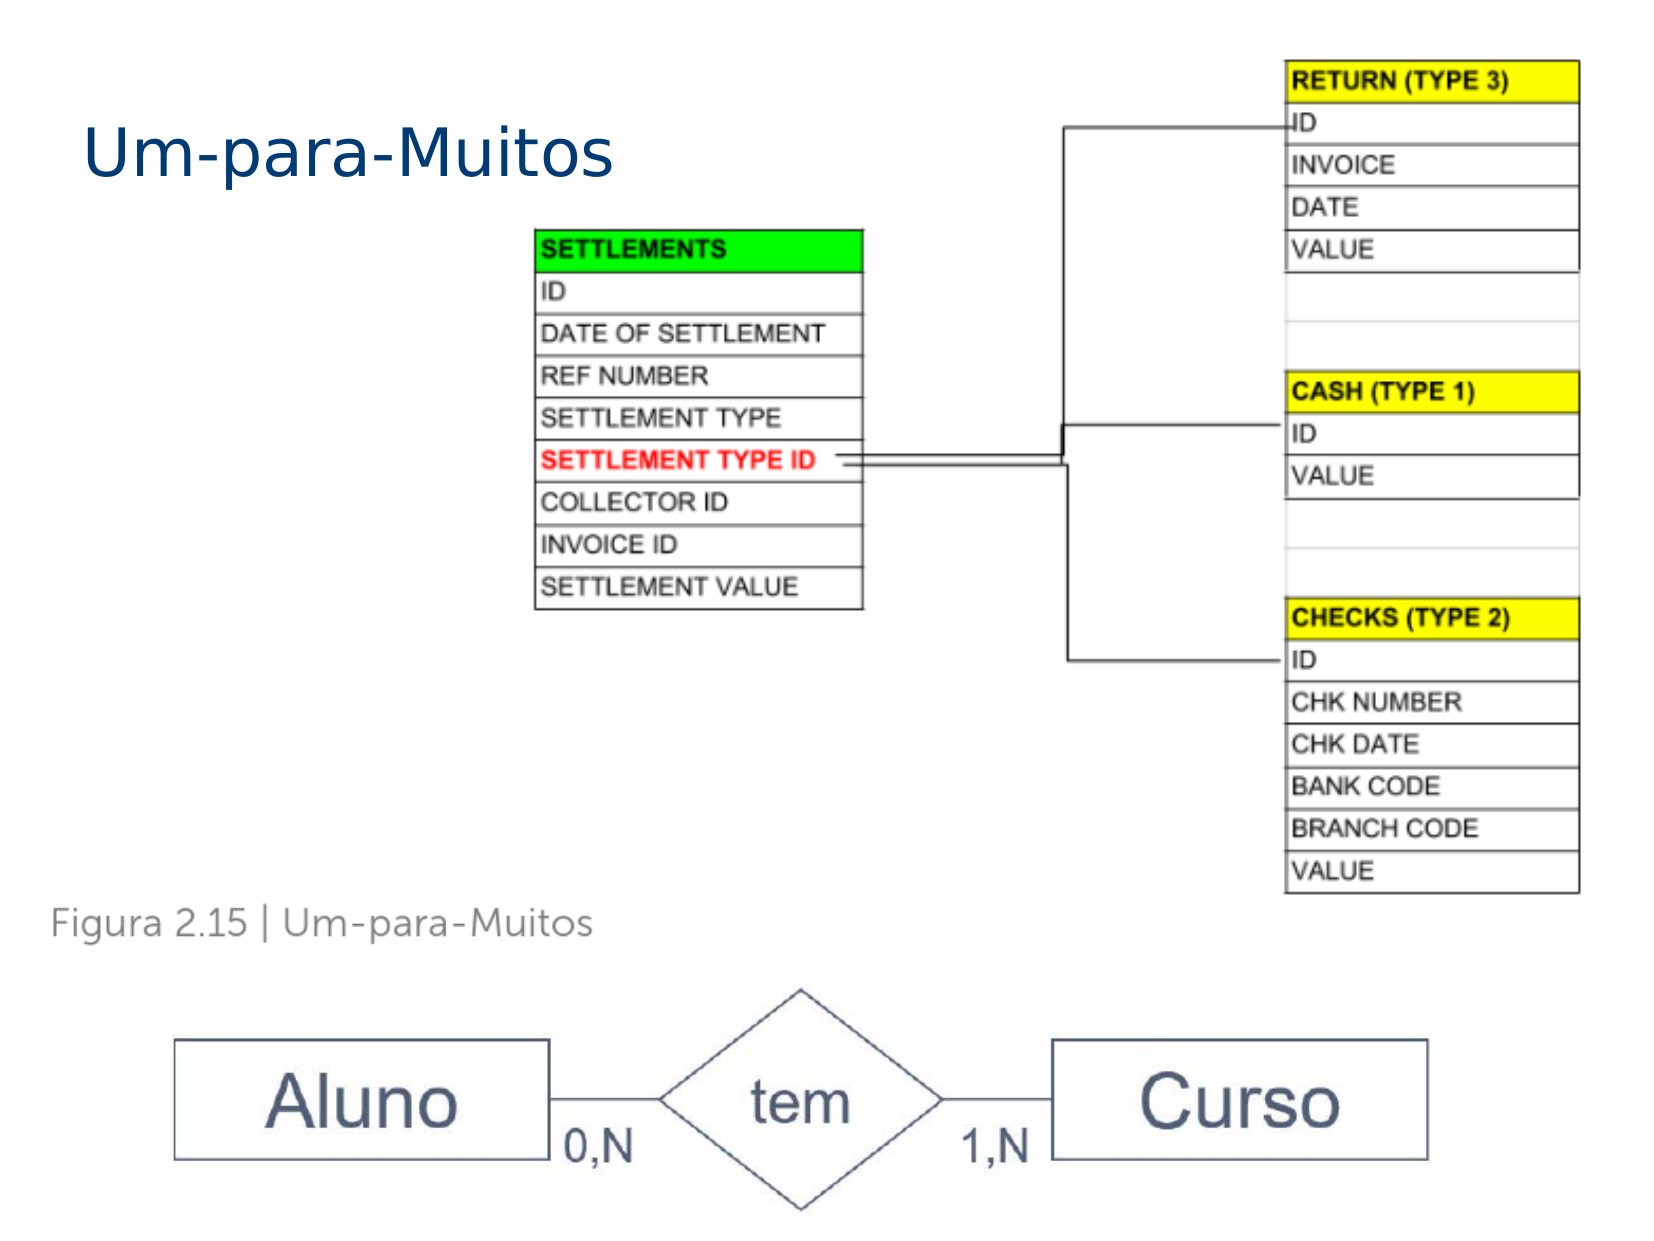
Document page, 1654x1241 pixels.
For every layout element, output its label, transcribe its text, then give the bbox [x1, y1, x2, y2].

title Um-para-Muitos [82, 82, 1571, 224]
picture [49, 34, 1609, 1216]
